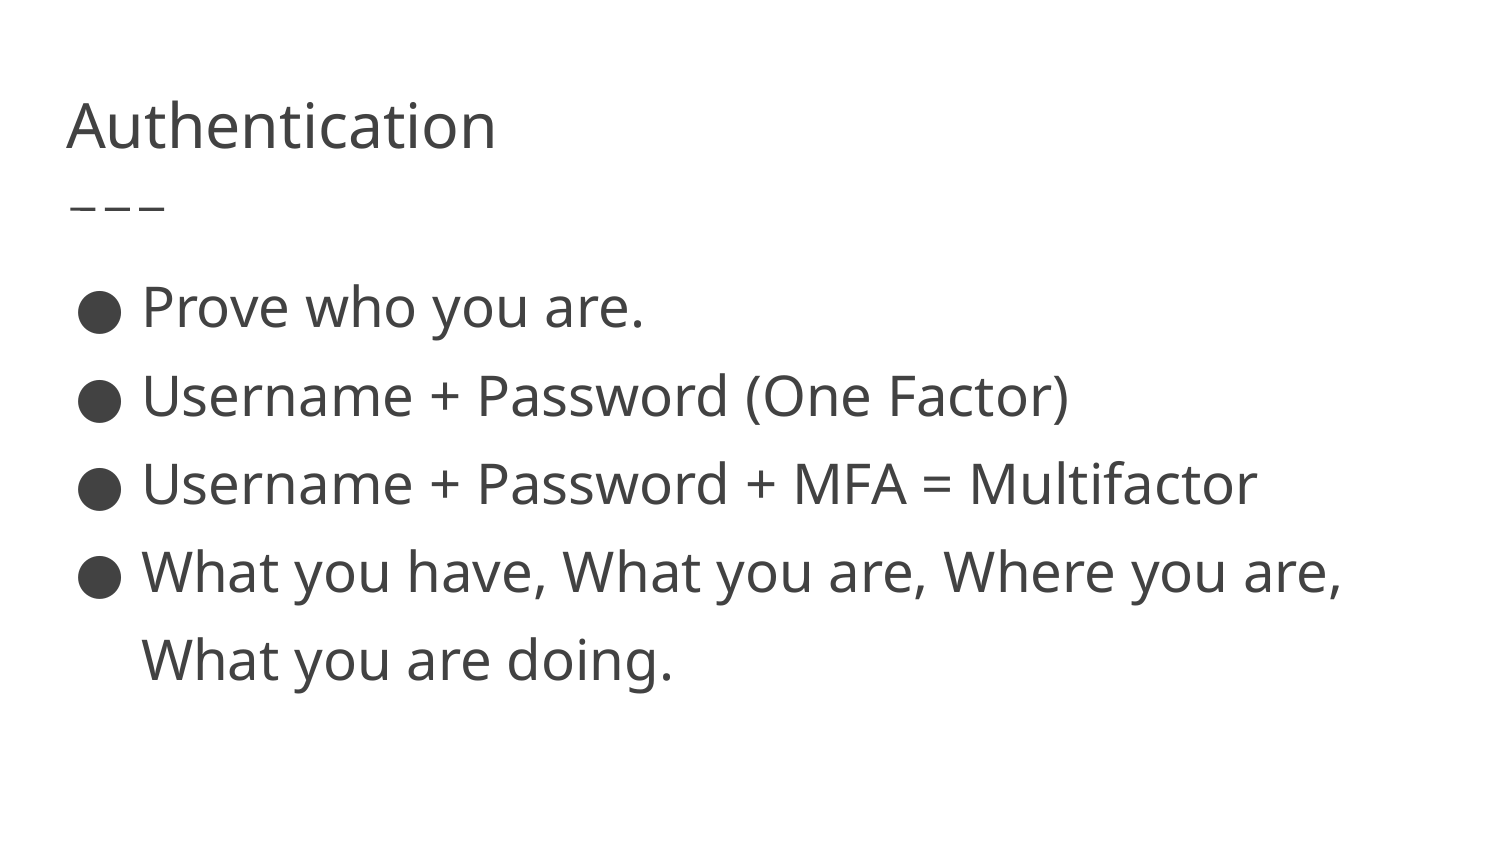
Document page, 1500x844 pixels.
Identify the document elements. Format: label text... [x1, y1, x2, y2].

list Prove who you are. Username + Password (One Factor) Username + Password + MFA = Multifactor What you have, What you are, Where you are, What you are doing. [51, 240, 1449, 750]
title Authentication [51, 61, 1449, 182]
